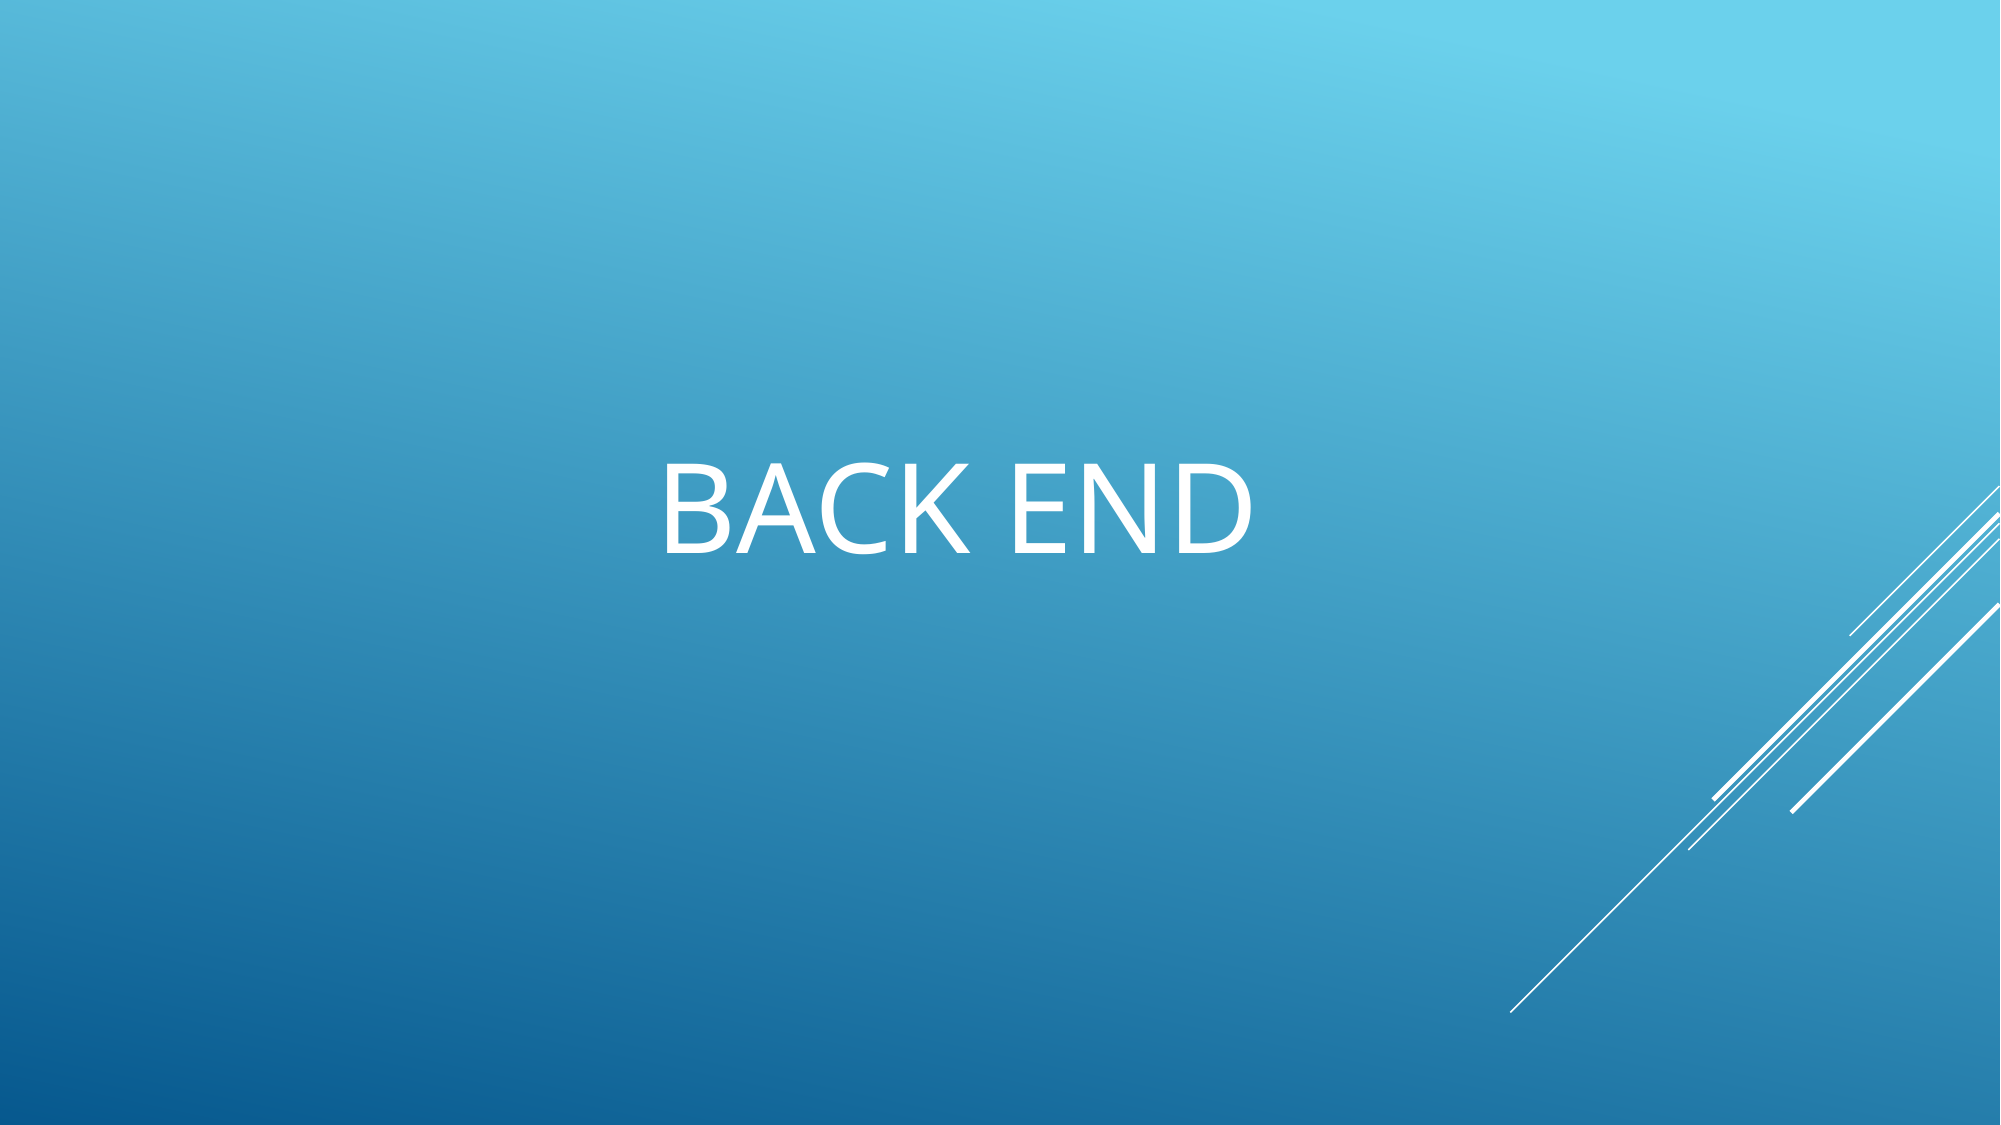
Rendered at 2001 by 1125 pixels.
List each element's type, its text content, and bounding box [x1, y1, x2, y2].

title Back End [640, 317, 1303, 690]
